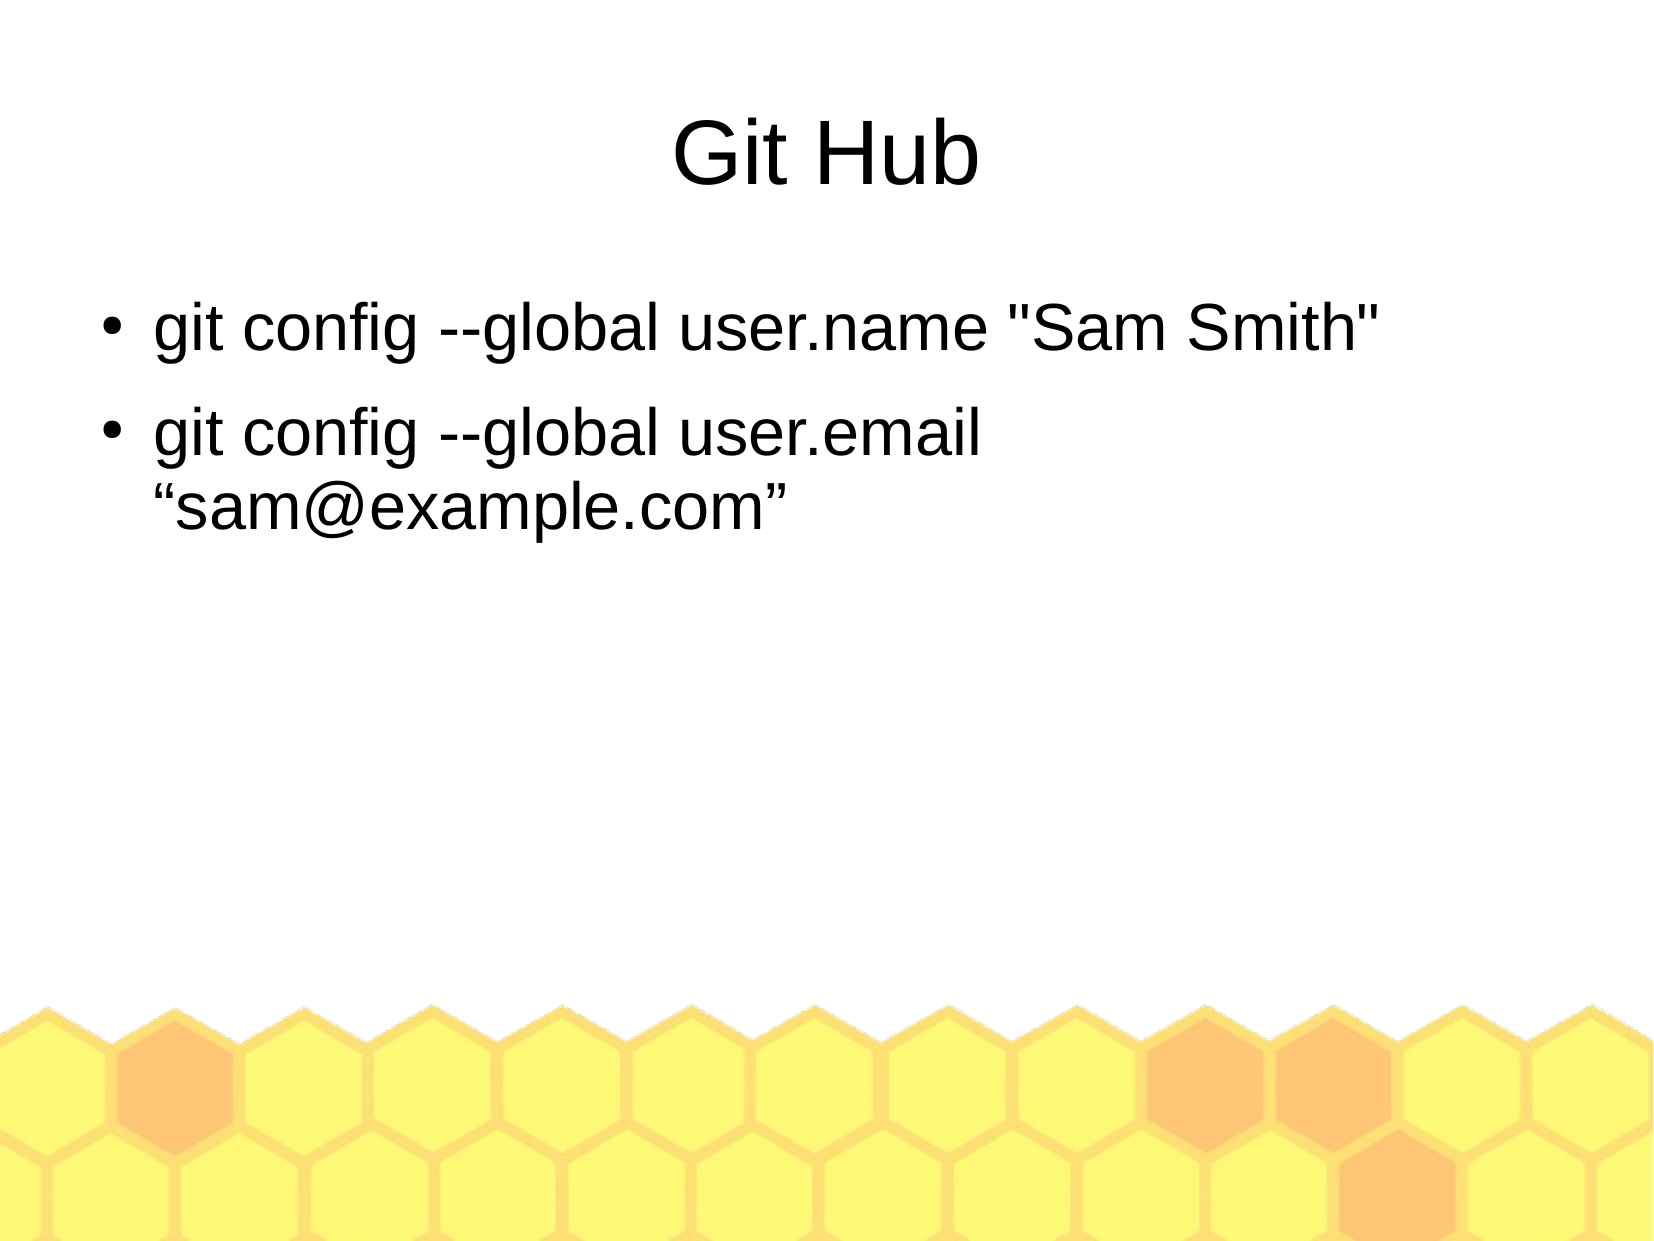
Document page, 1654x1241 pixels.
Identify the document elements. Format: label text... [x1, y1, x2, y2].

list git config --global user.name "Sam Smith" git config --global user.email “sam@example.com” [82, 290, 1571, 1010]
picture [0, 1001, 1654, 1241]
title Git Hub [82, 49, 1571, 257]
